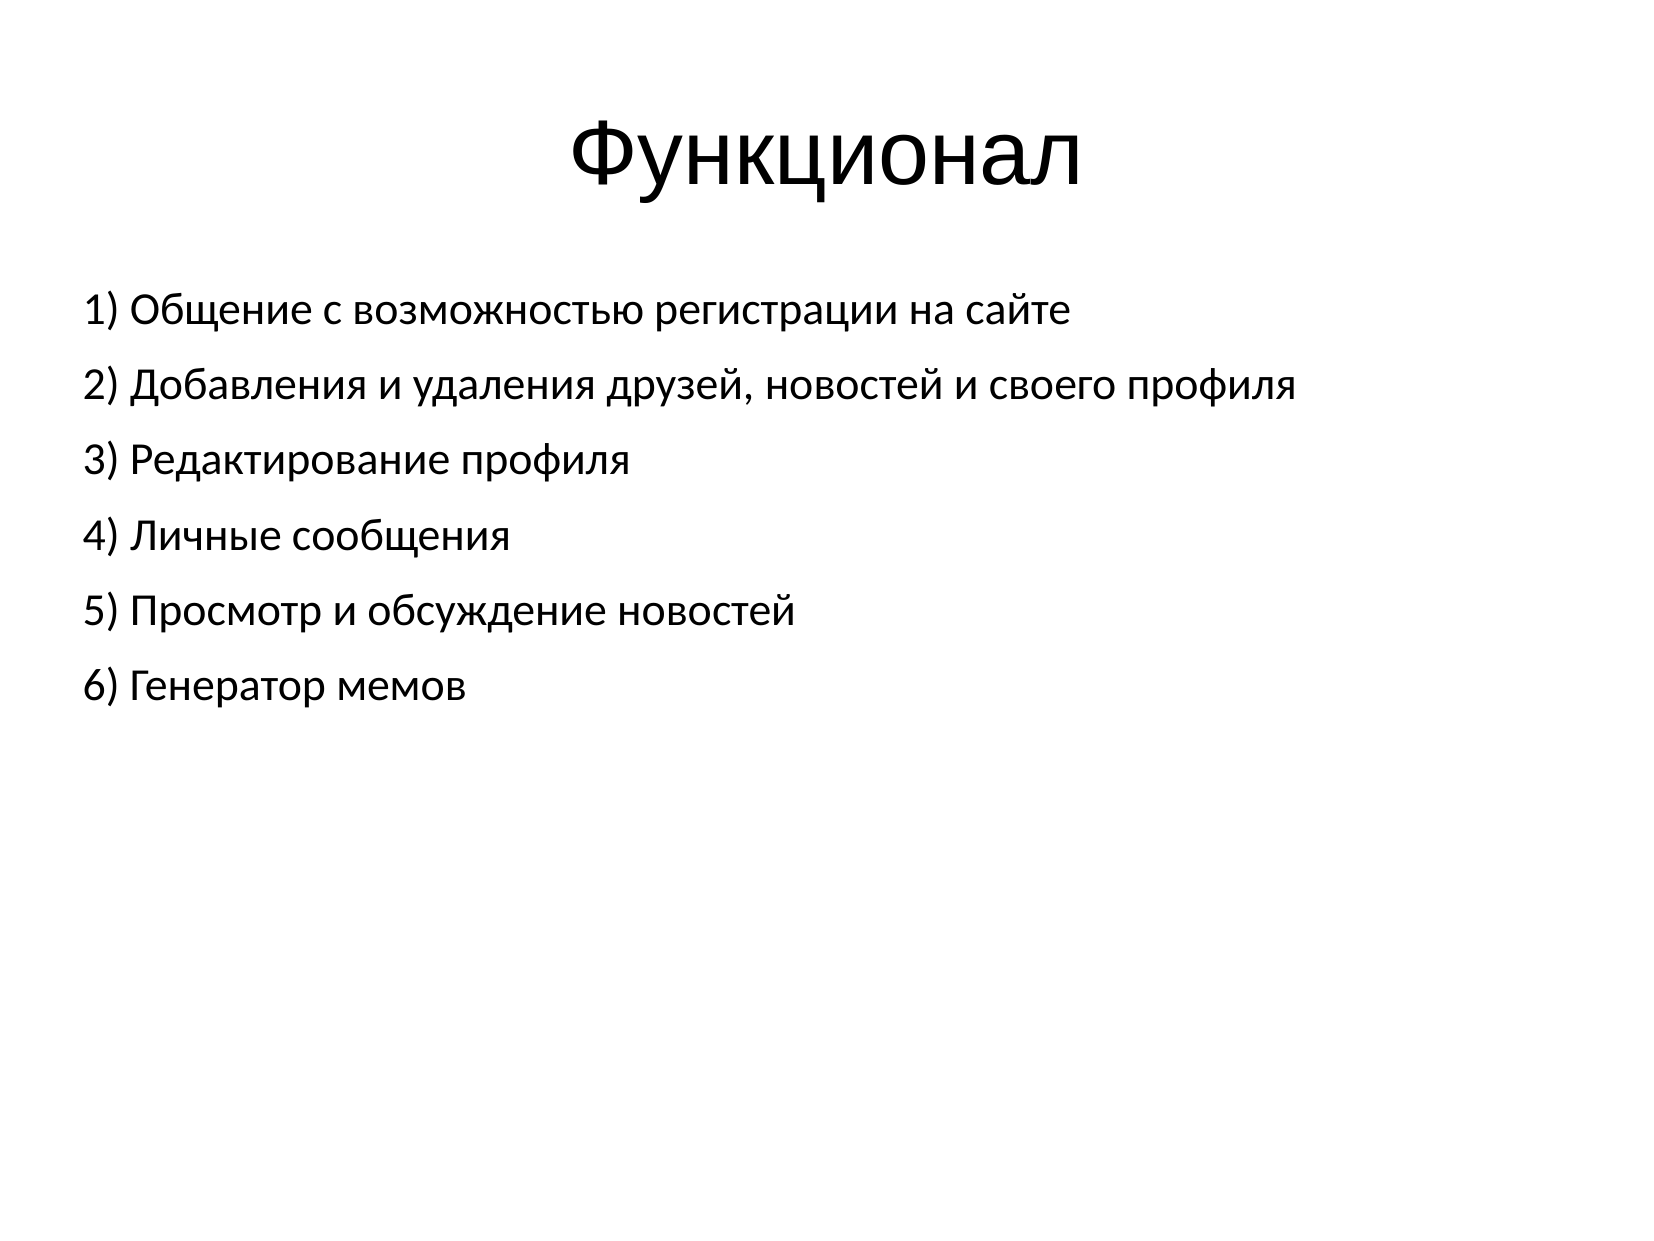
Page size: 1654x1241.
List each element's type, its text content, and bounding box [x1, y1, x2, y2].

title Функционал [82, 49, 1571, 257]
list 1) Общение с возможностью регистрации на сайте 2) Добавления и удаления друзей, новостей и своего профиля 3) Редактирование профиля 4) Личные сообщения 5) Просмотр и обсуждение новостей 6) Генератор мемов [82, 290, 1571, 1010]
